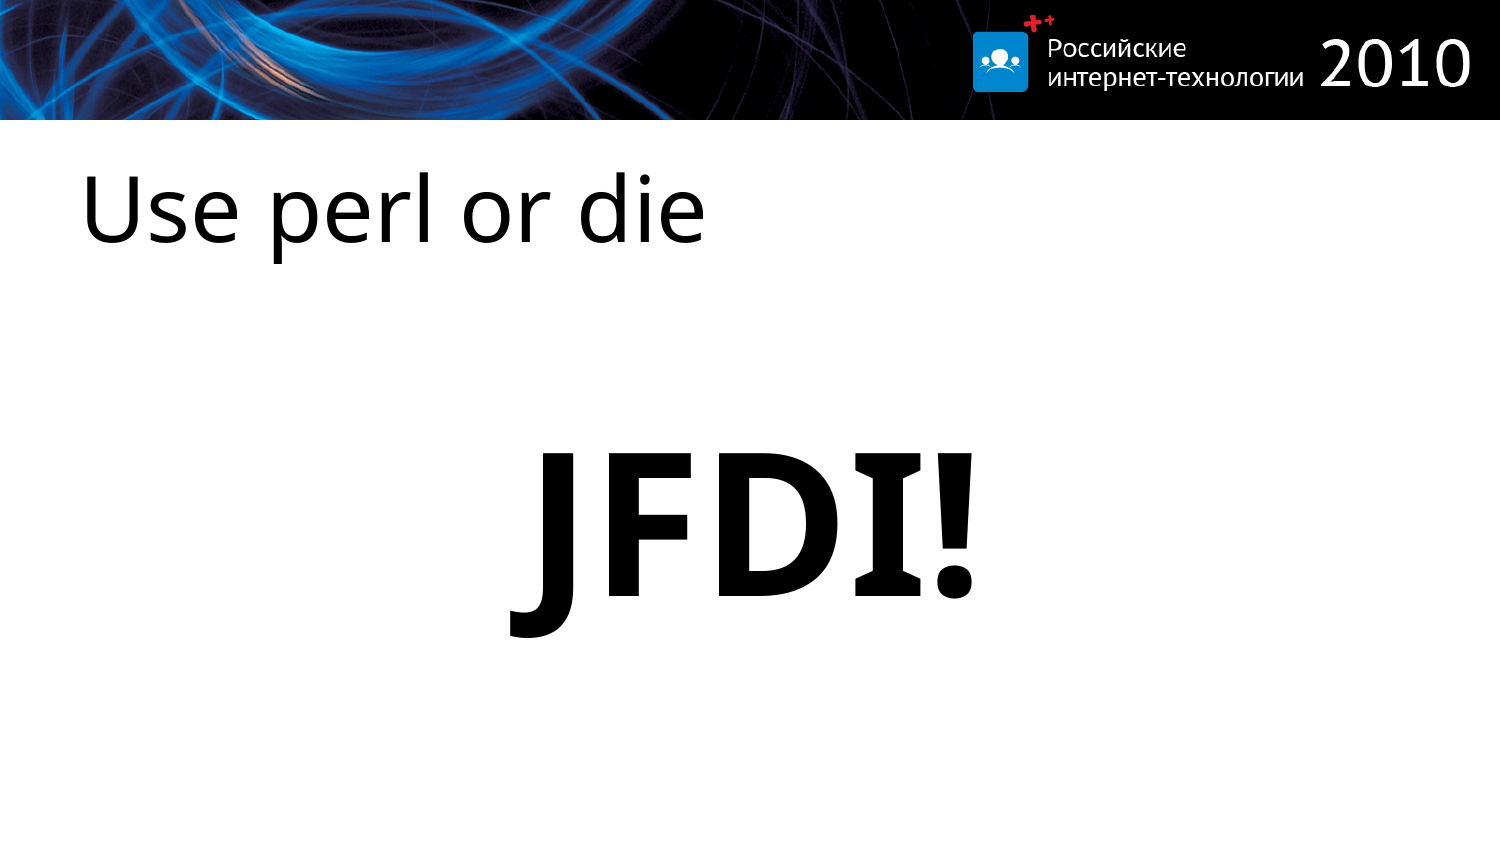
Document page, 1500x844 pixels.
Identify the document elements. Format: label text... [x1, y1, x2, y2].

picture [0, 0, 1500, 120]
subtitle JFDI! [79, 279, 1430, 758]
title Use perl or die [79, 141, 1430, 272]
